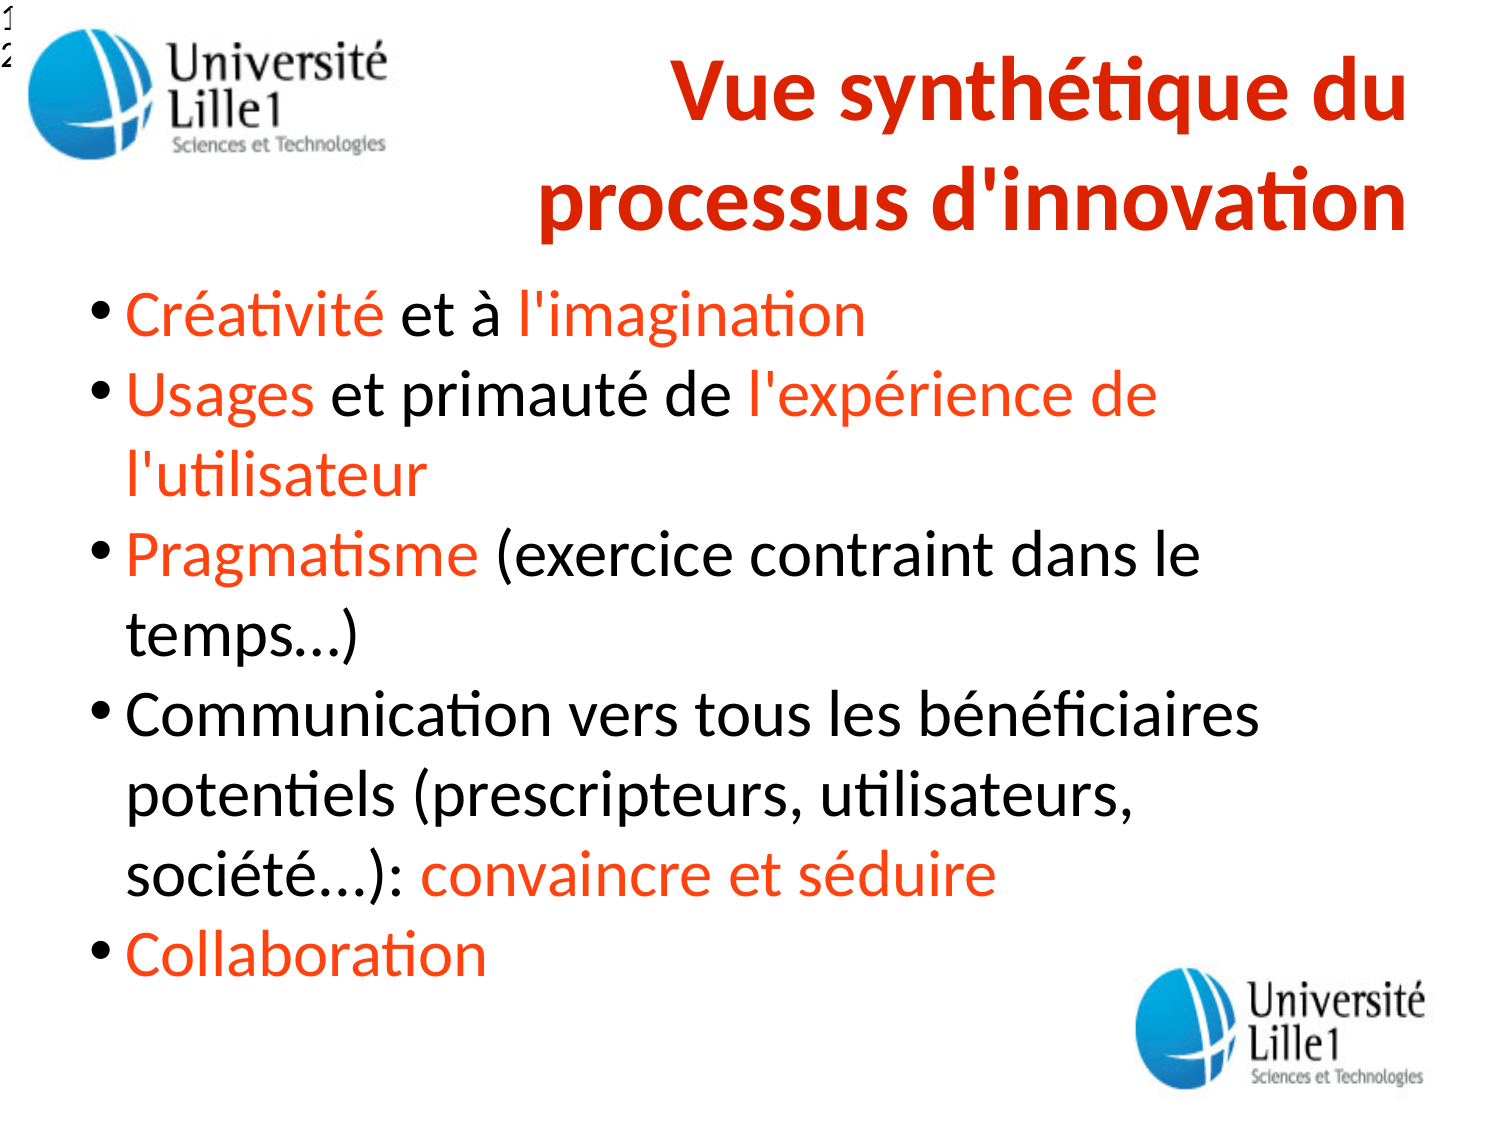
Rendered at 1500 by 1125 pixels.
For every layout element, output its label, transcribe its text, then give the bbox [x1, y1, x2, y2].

picture [1122, 948, 1456, 1099]
picture [10, 4, 426, 170]
text_box Créativité et à l'imagination Usages et primauté de l'expérience de l'utilisateur Pragmatisme (exercice contraint dans le temps…) Communication vers tous les bénéficiaires potentiels (prescripteurs, utilisateurs, société...): convaincre et séduire Collaboration [74, 262, 1425, 1005]
text_box Vue synthétique du processus d'innovation [74, 45, 1425, 233]
